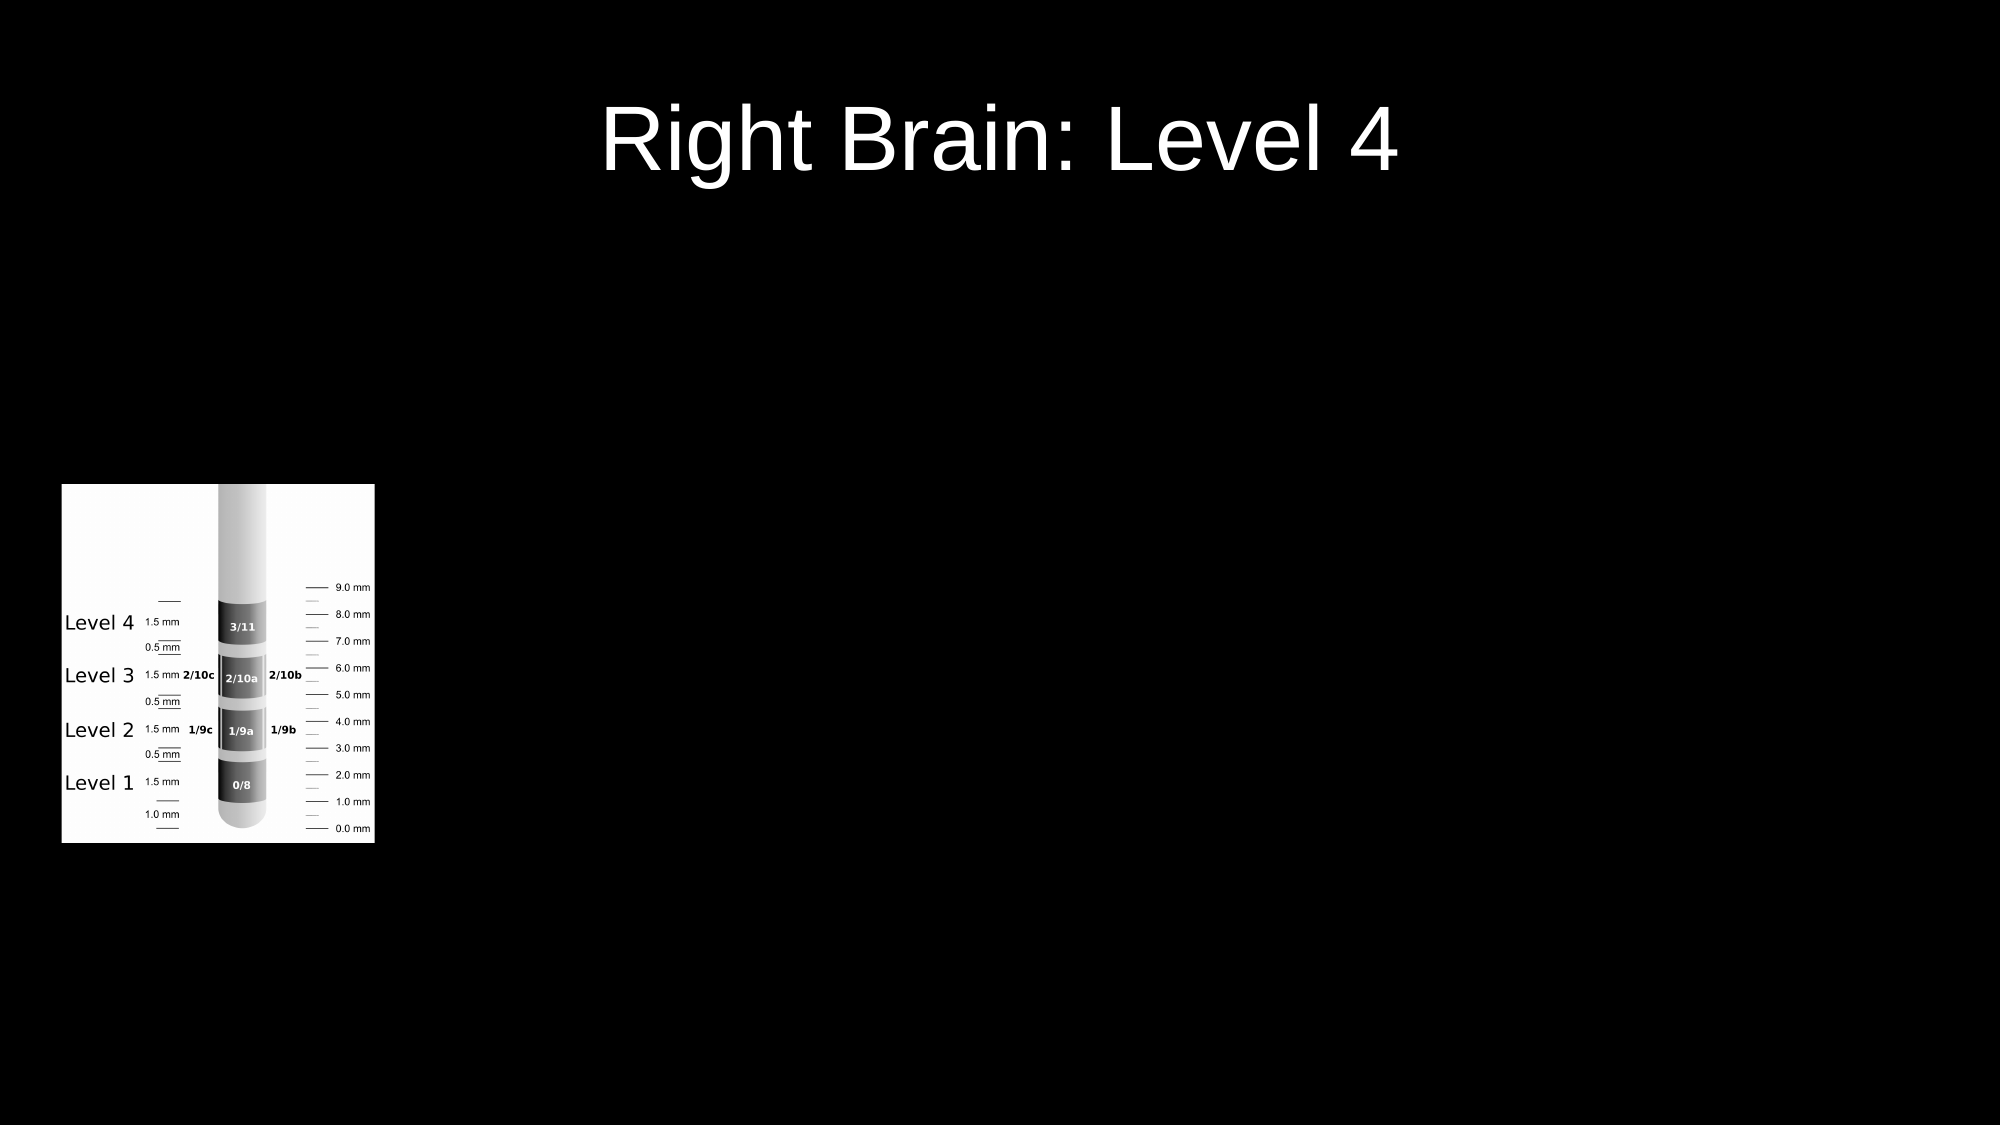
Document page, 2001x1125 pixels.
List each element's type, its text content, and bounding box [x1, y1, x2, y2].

title Right Brain: Level 4 [99, 44, 1900, 233]
picture [61, 484, 375, 843]
